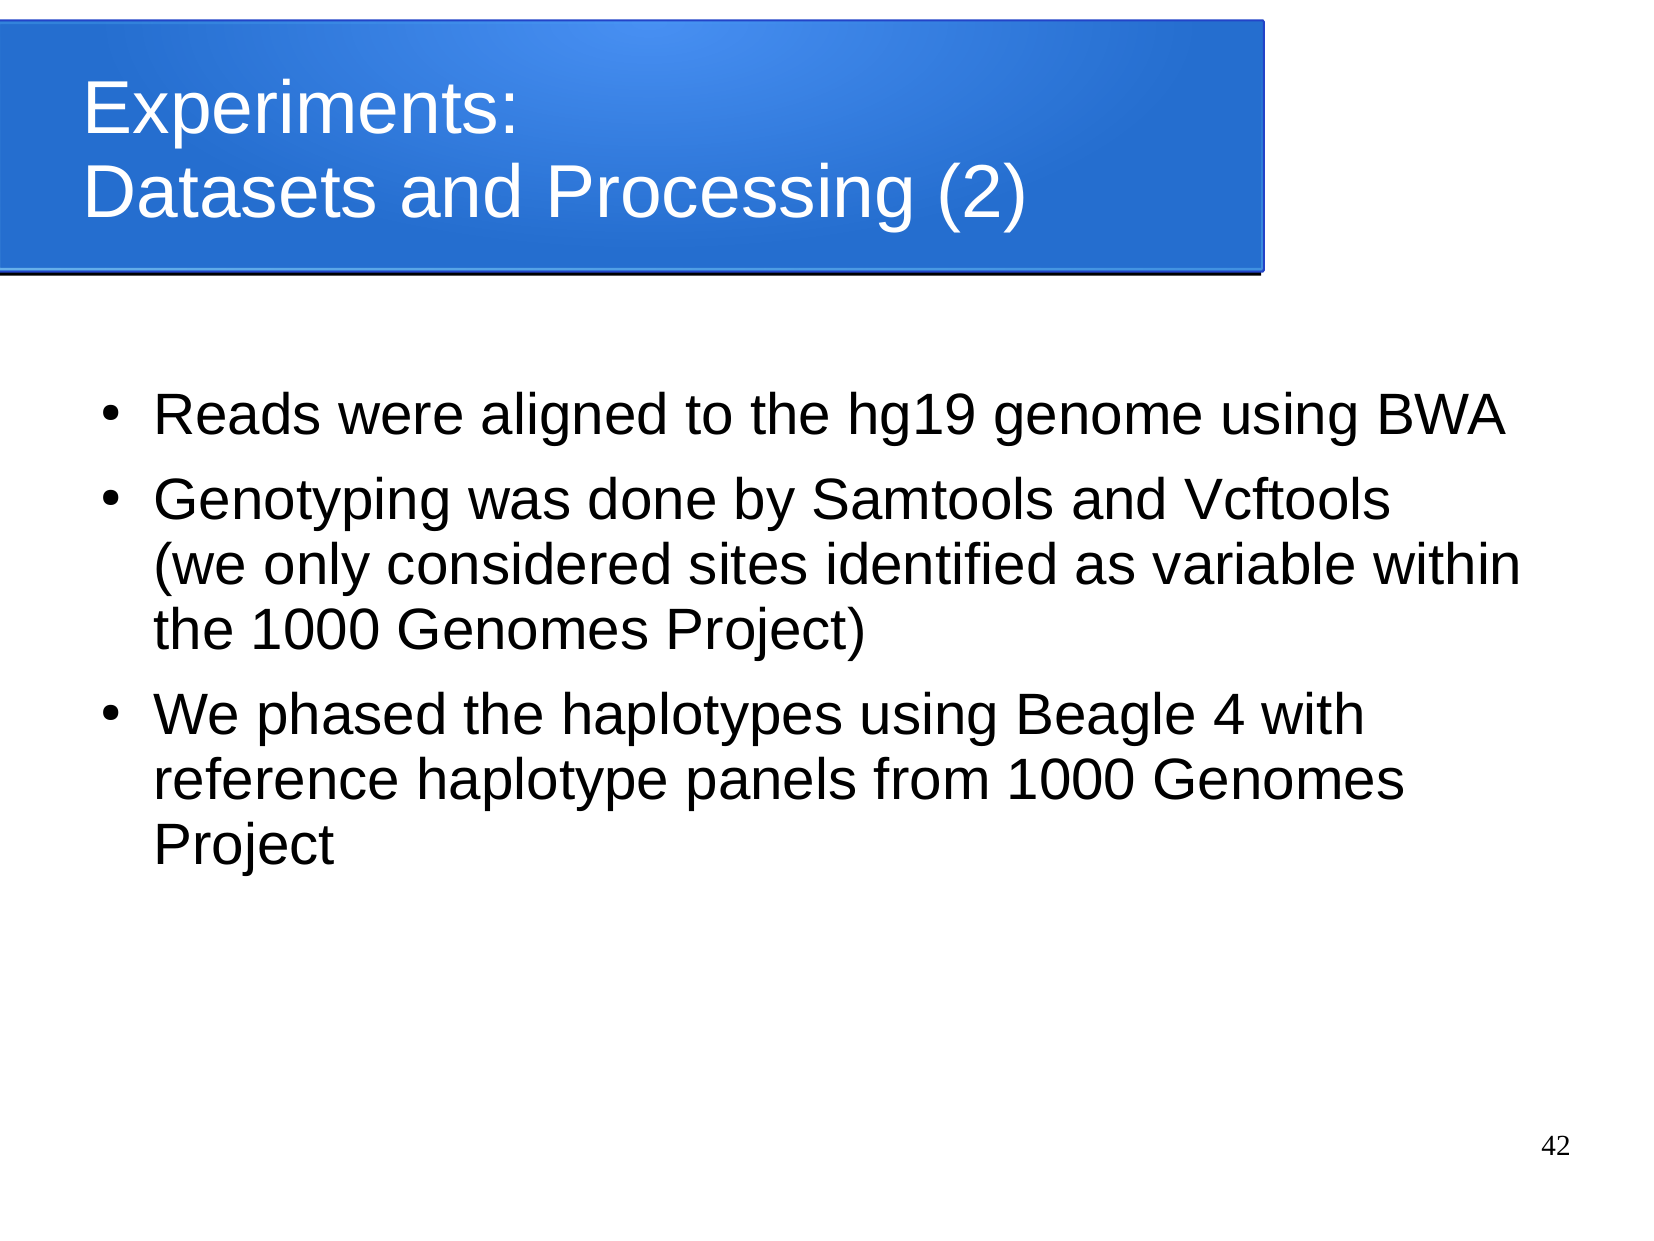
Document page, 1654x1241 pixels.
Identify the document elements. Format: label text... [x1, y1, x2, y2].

title Experiments: Datasets and Processing (2) [82, 47, 1235, 252]
list Reads were aligned to the hg19 genome using BWA Genotyping was done by Samtools and Vcftools (we only considered sites identified as variable within the 1000 Genomes Project) We phased the haplotypes using Beagle 4 with reference haplotype panels from 1000 Genomes Project [82, 381, 1571, 1102]
